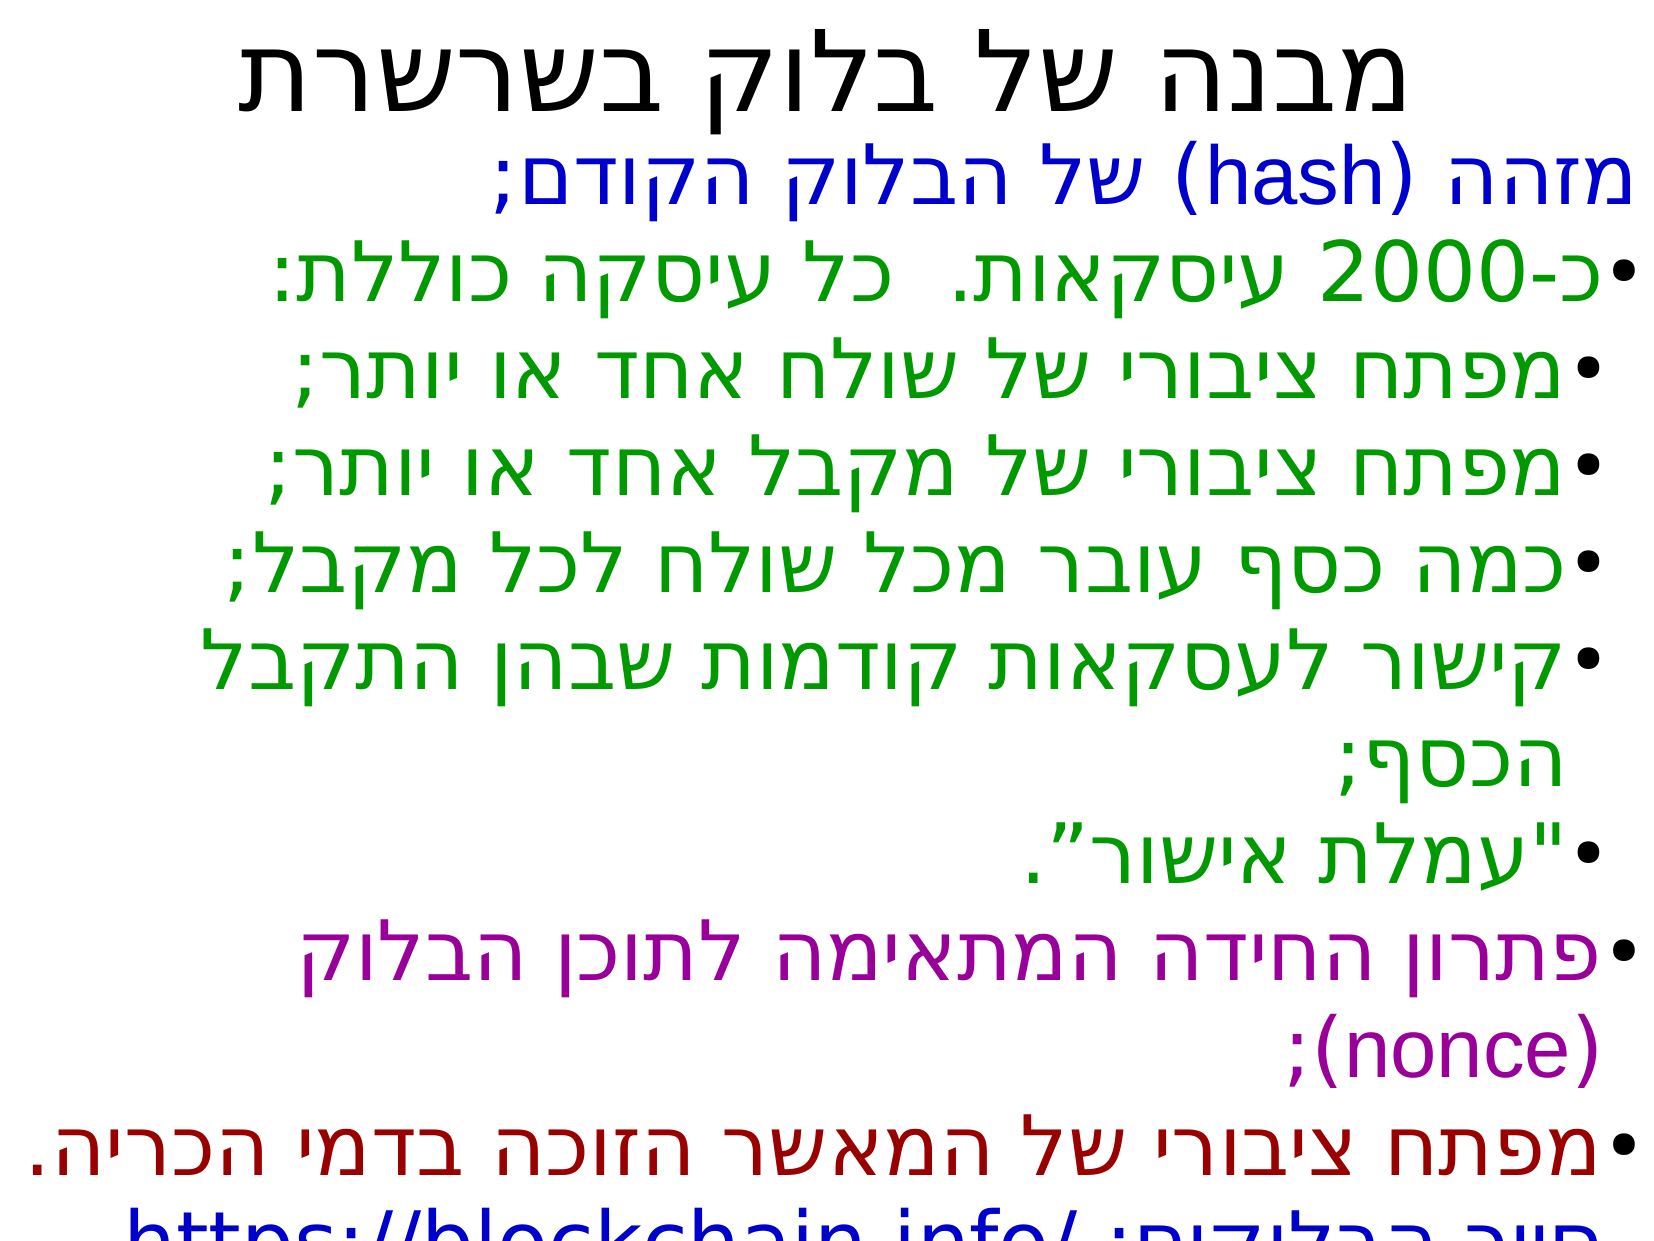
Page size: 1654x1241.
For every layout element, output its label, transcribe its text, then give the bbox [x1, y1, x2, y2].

text_box מזהה (hash) של הבלוק הקודם; כ-2000 עיסקאות. כל עיסקה כוללת: מפתח ציבורי של שולח אחד או יותר; מפתח ציבורי של מקבל אחד או יותר; כמה כסף עובר מכל שולח לכל מקבל; קישור לעסקאות קודמות שבהן התקבל הכסף; "עמלת אישור”. פתרון החידה המתאימה לתוכן הבלוק (nonce); מפתח ציבורי של המאשר הזוכה בדמי הכריה. סייר הבלוקים: https://blockchain.info/ עסקאות שעדיין לא אושרו: https://blockchain.info/unconfirmed-transactions https://testnet.blockchain.info/tx/cde964a61778103938fbc0d17ec932761f054301ac4caad1b9ea85409666f2a4 ברז ביטקוין לניסויים: https://testnet.manu.backend.hamburg/faucet [0, 120, 1654, 1241]
text_box מבנה של בלוק בשרשרת [0, 0, 1654, 120]
